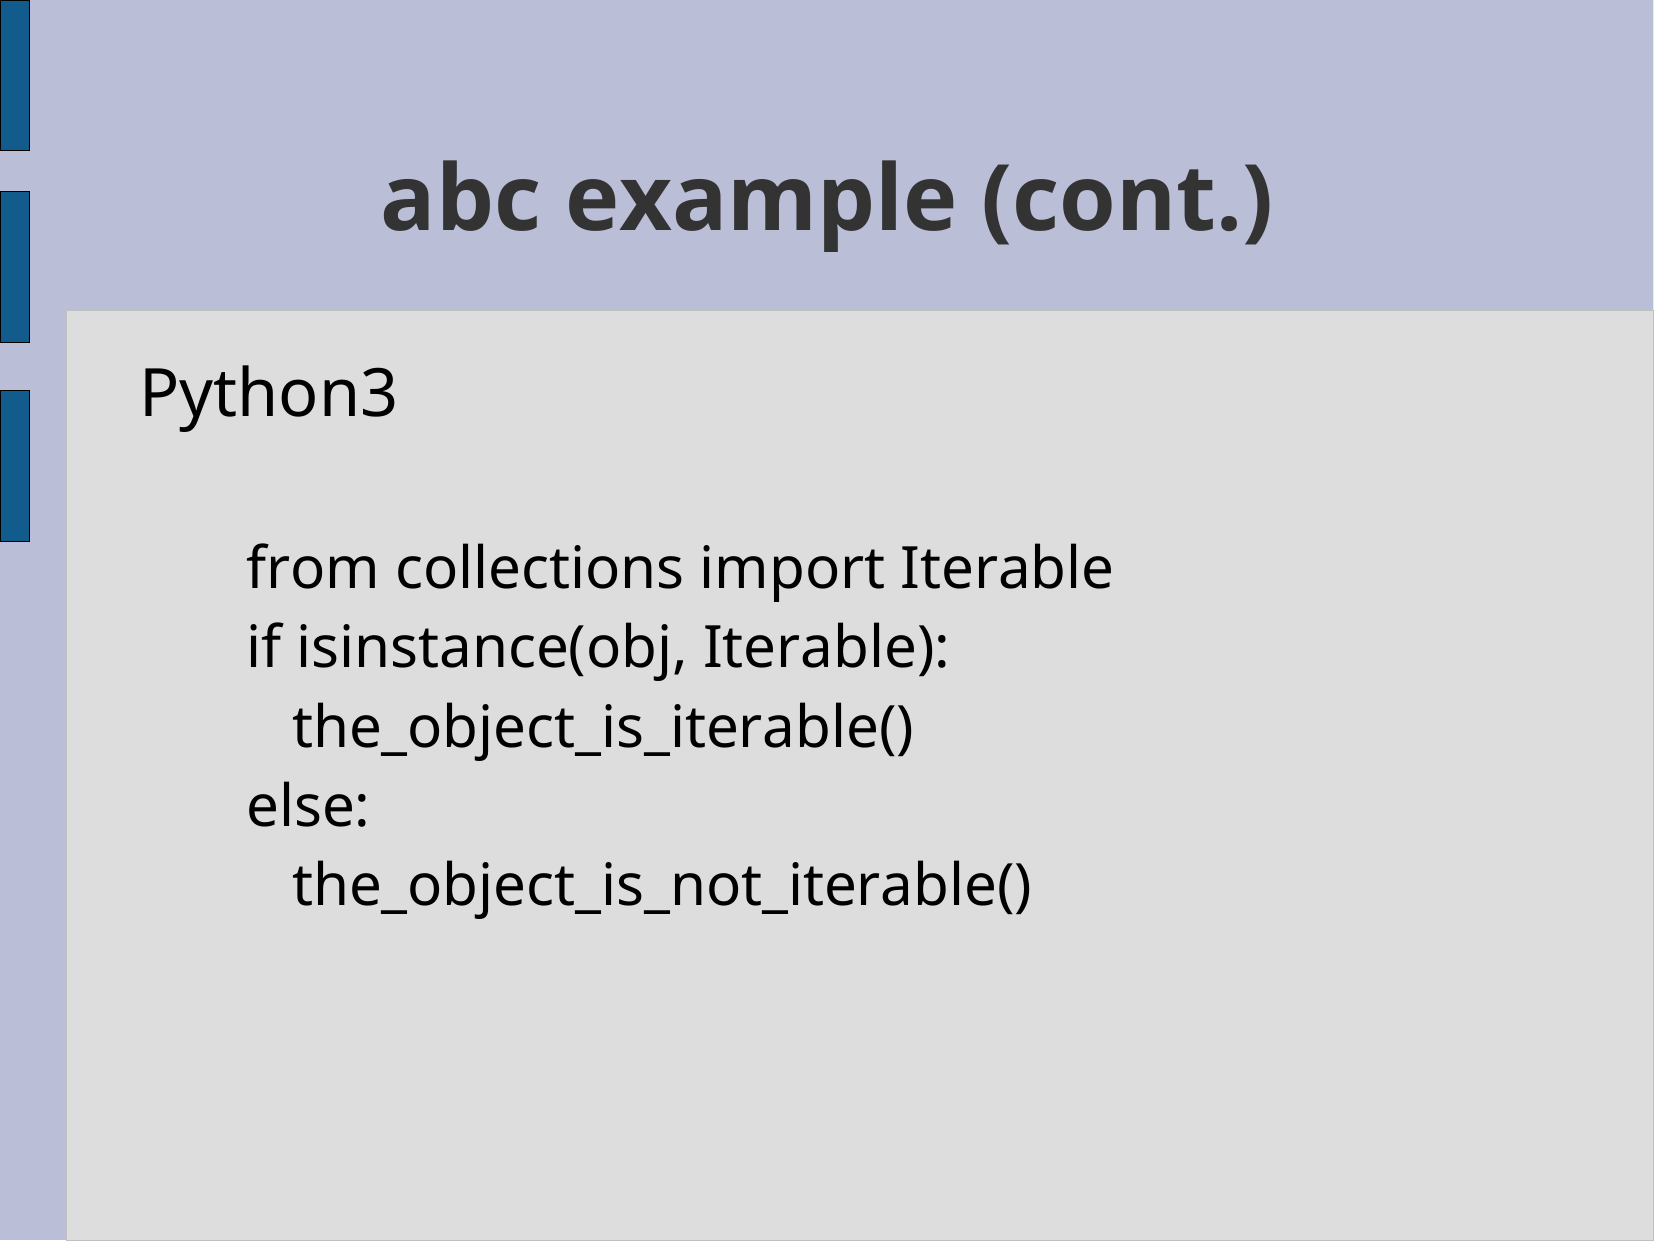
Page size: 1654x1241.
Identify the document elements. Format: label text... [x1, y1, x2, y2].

list Python3 from collections import Iterable if isinstance(obj, Iterable): the_object_is_iterable() else: the_object_is_not_iterable() [121, 344, 1534, 1112]
title abc example (cont.) [121, 98, 1534, 291]
